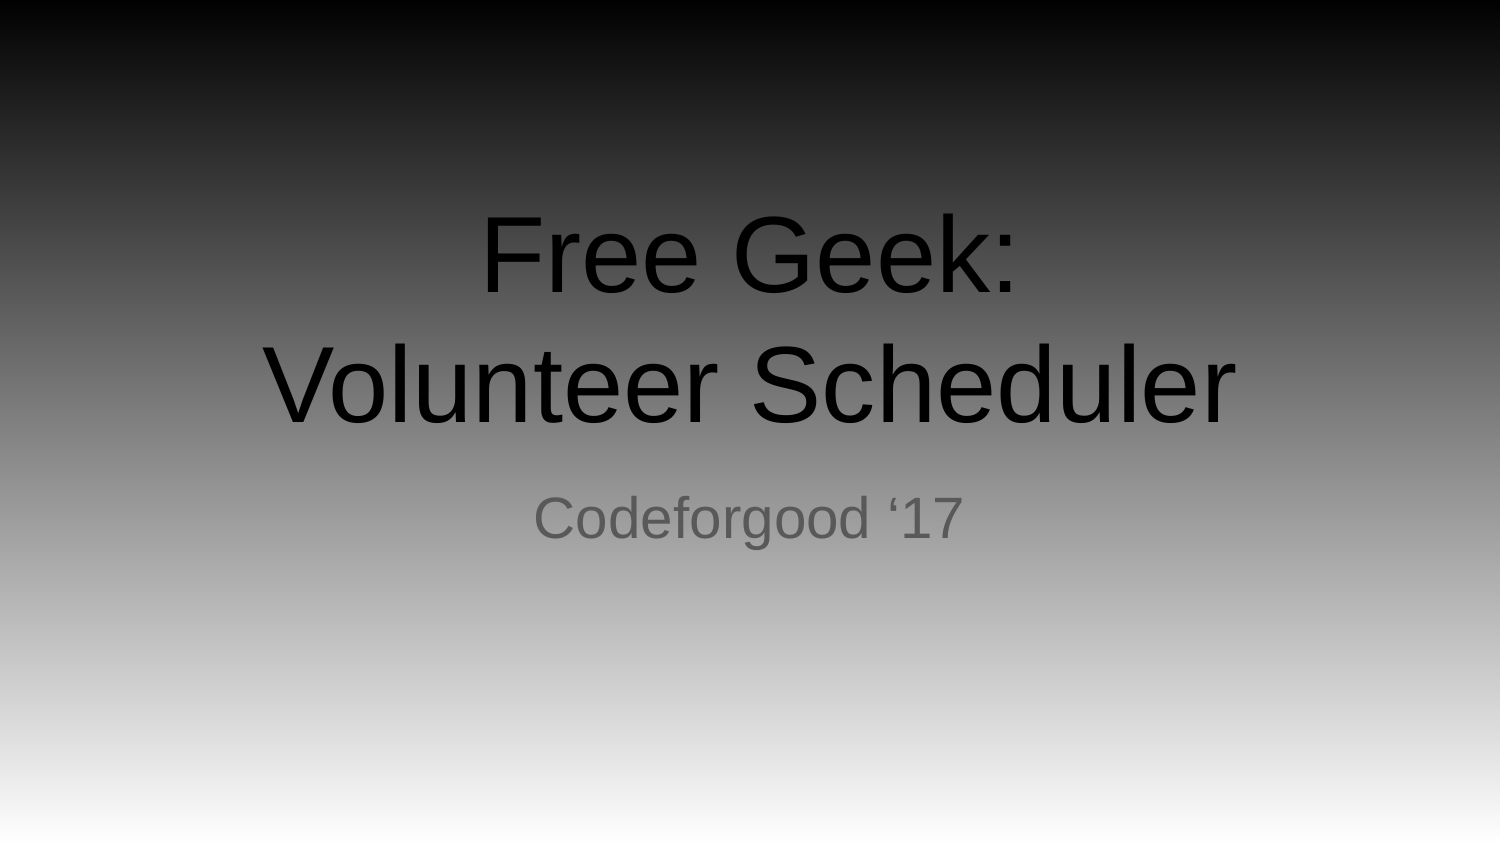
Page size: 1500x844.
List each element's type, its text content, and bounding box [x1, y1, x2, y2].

title Free Geek: Volunteer Scheduler [51, 122, 1449, 459]
subtitle Codeforgood ‘17 [51, 464, 1449, 595]
